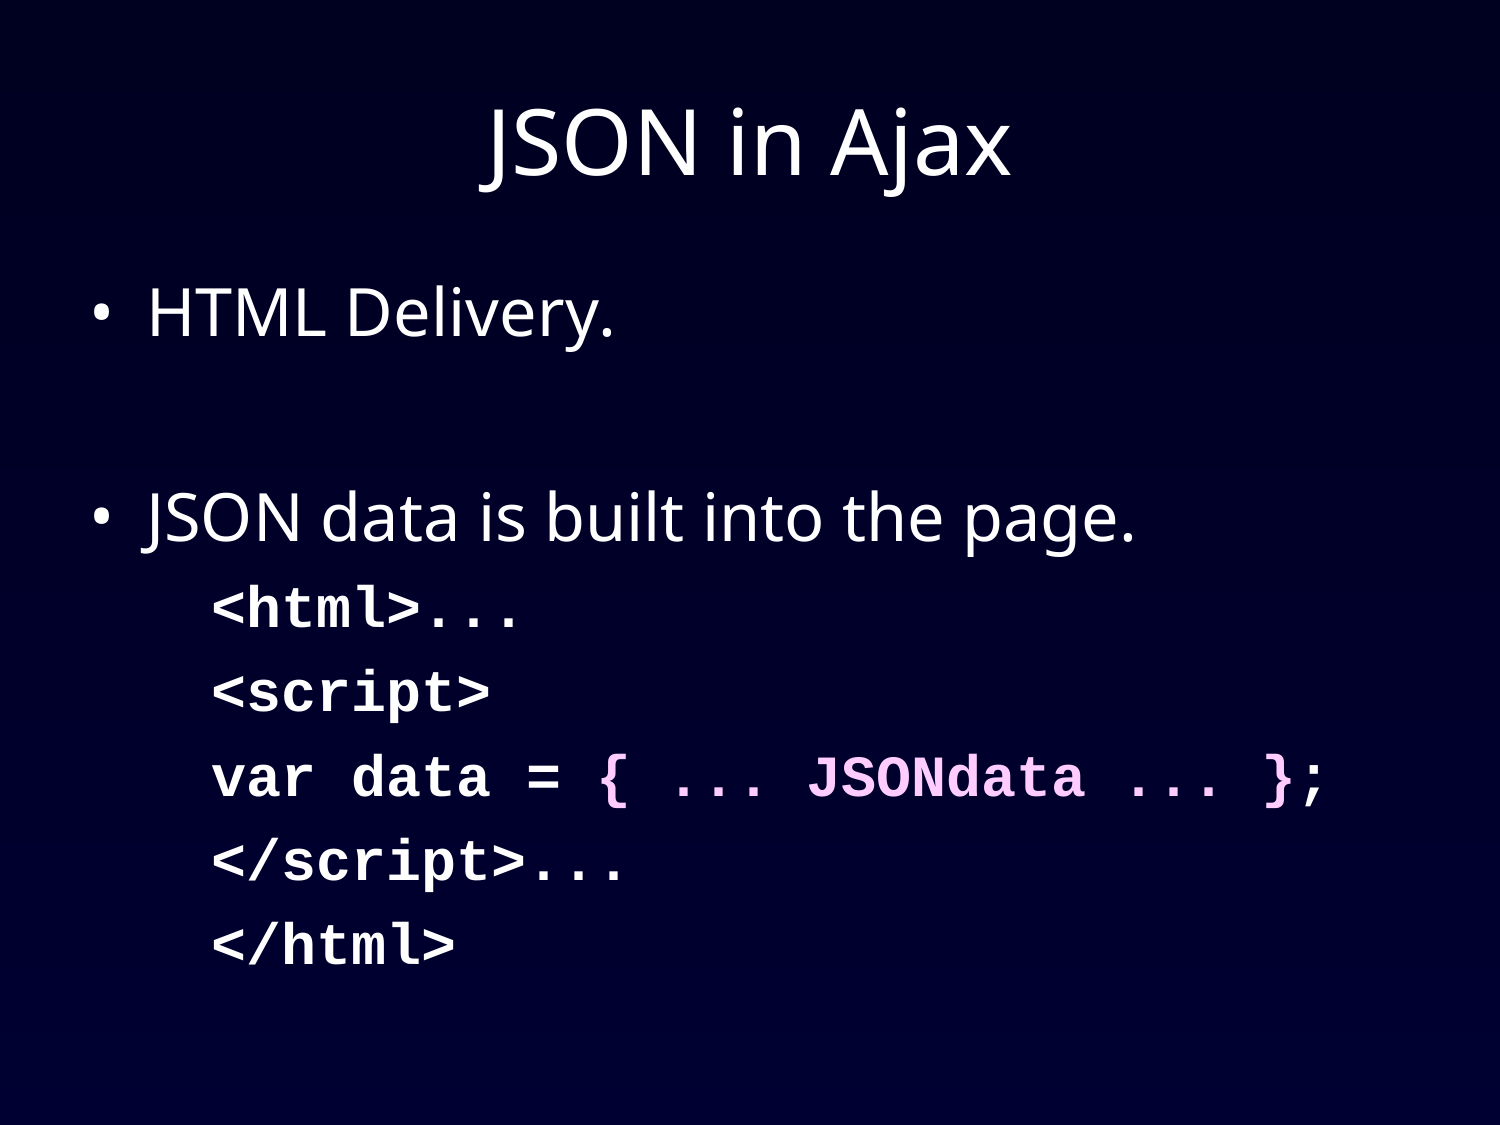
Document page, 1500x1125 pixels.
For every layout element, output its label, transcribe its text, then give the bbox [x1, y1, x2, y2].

title JSON in Ajax [75, 45, 1426, 233]
list HTML Delivery. JSON data is built into the page. <html>... <script> var data = { ... JSONdata ... }; </script>... </html> [75, 262, 1426, 1101]
